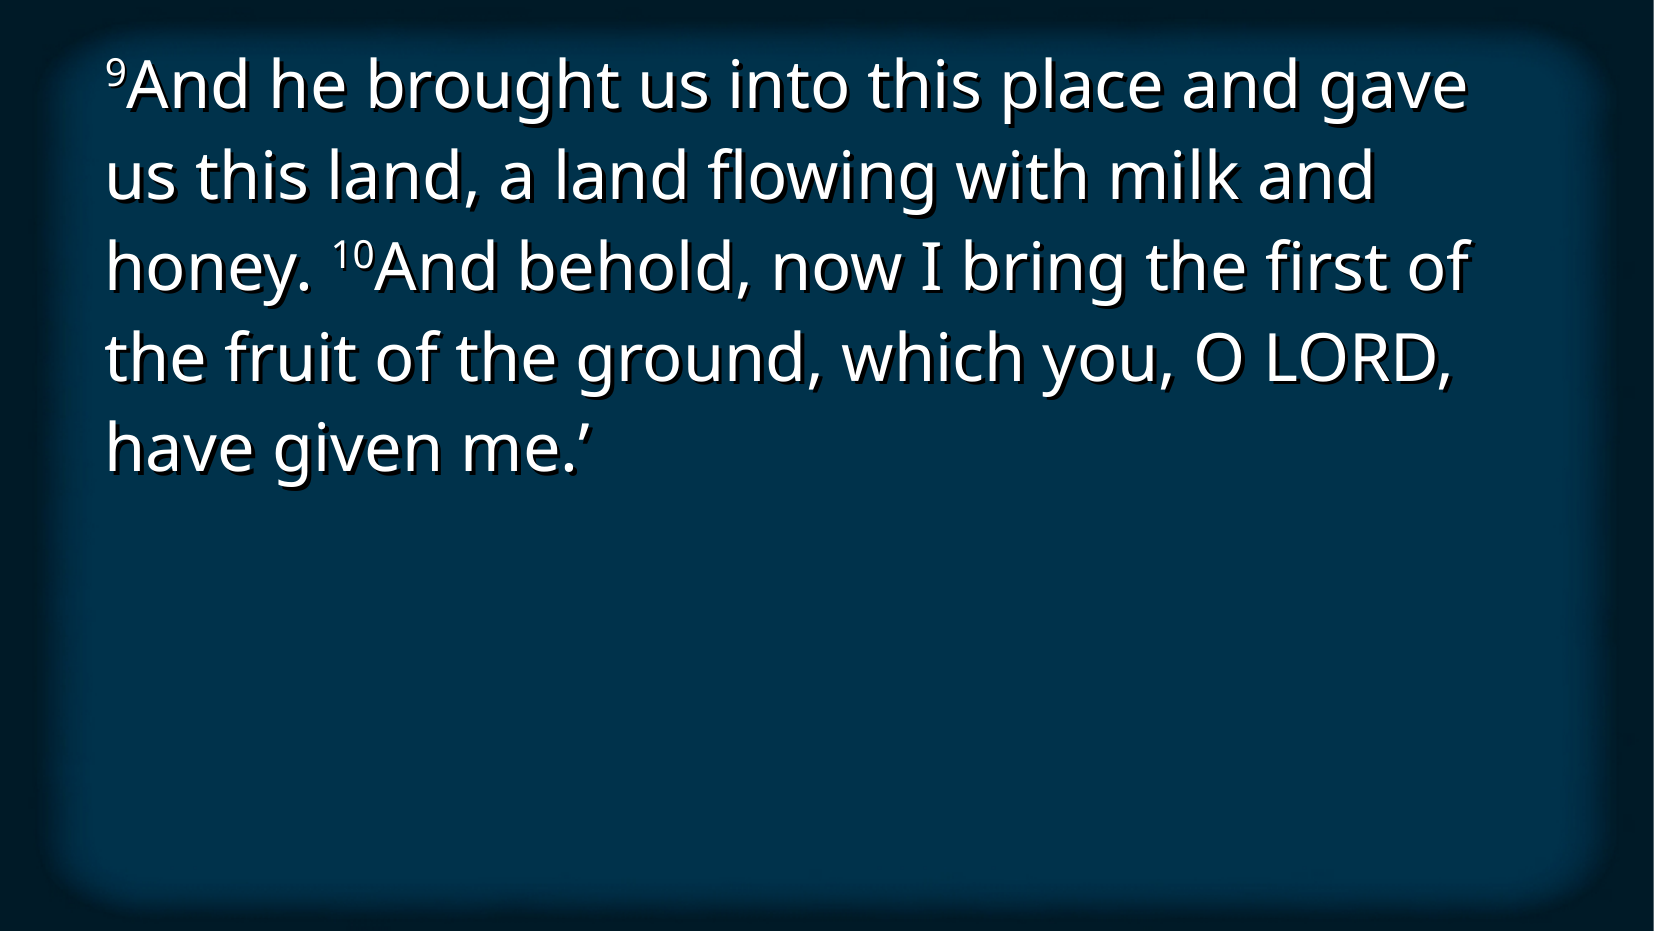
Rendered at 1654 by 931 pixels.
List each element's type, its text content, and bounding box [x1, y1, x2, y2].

text_box 9And he brought us into this place and gave us this land, a land flowing with milk and honey. 10And behold, now I bring the first of the fruit of the ground, which you, O LORD, have given me.’ [90, 30, 1576, 421]
picture [0, 0, 1654, 931]
